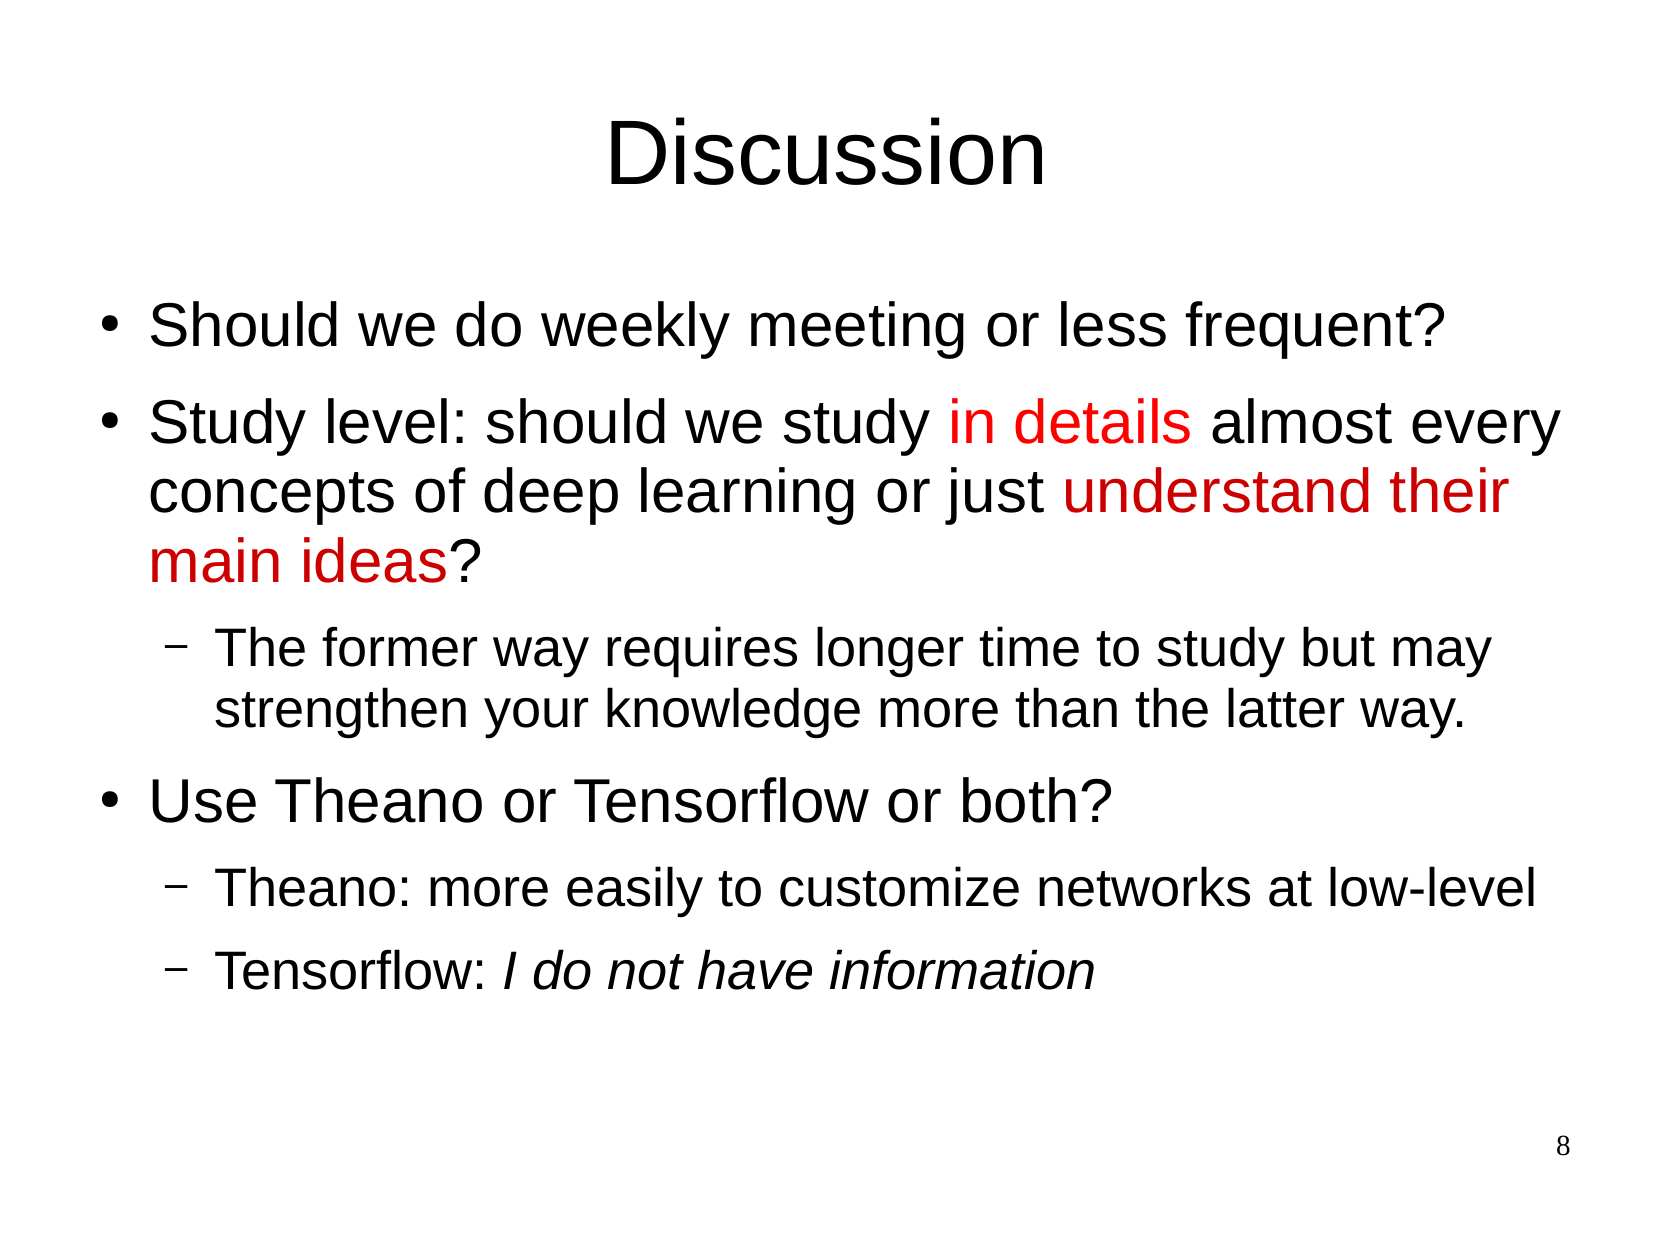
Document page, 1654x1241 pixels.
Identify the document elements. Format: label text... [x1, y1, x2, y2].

list Should we do weekly meeting or less frequent? Study level: should we study in details almost every concepts of deep learning or just understand their main ideas? The former way requires longer time to study but may strengthen your knowledge more than the latter way. Use Theano or Tensorflow or both? Theano: more easily to customize networks at low-level Tensorflow: I do not have information [82, 290, 1571, 1010]
title Discussion [82, 49, 1571, 257]
